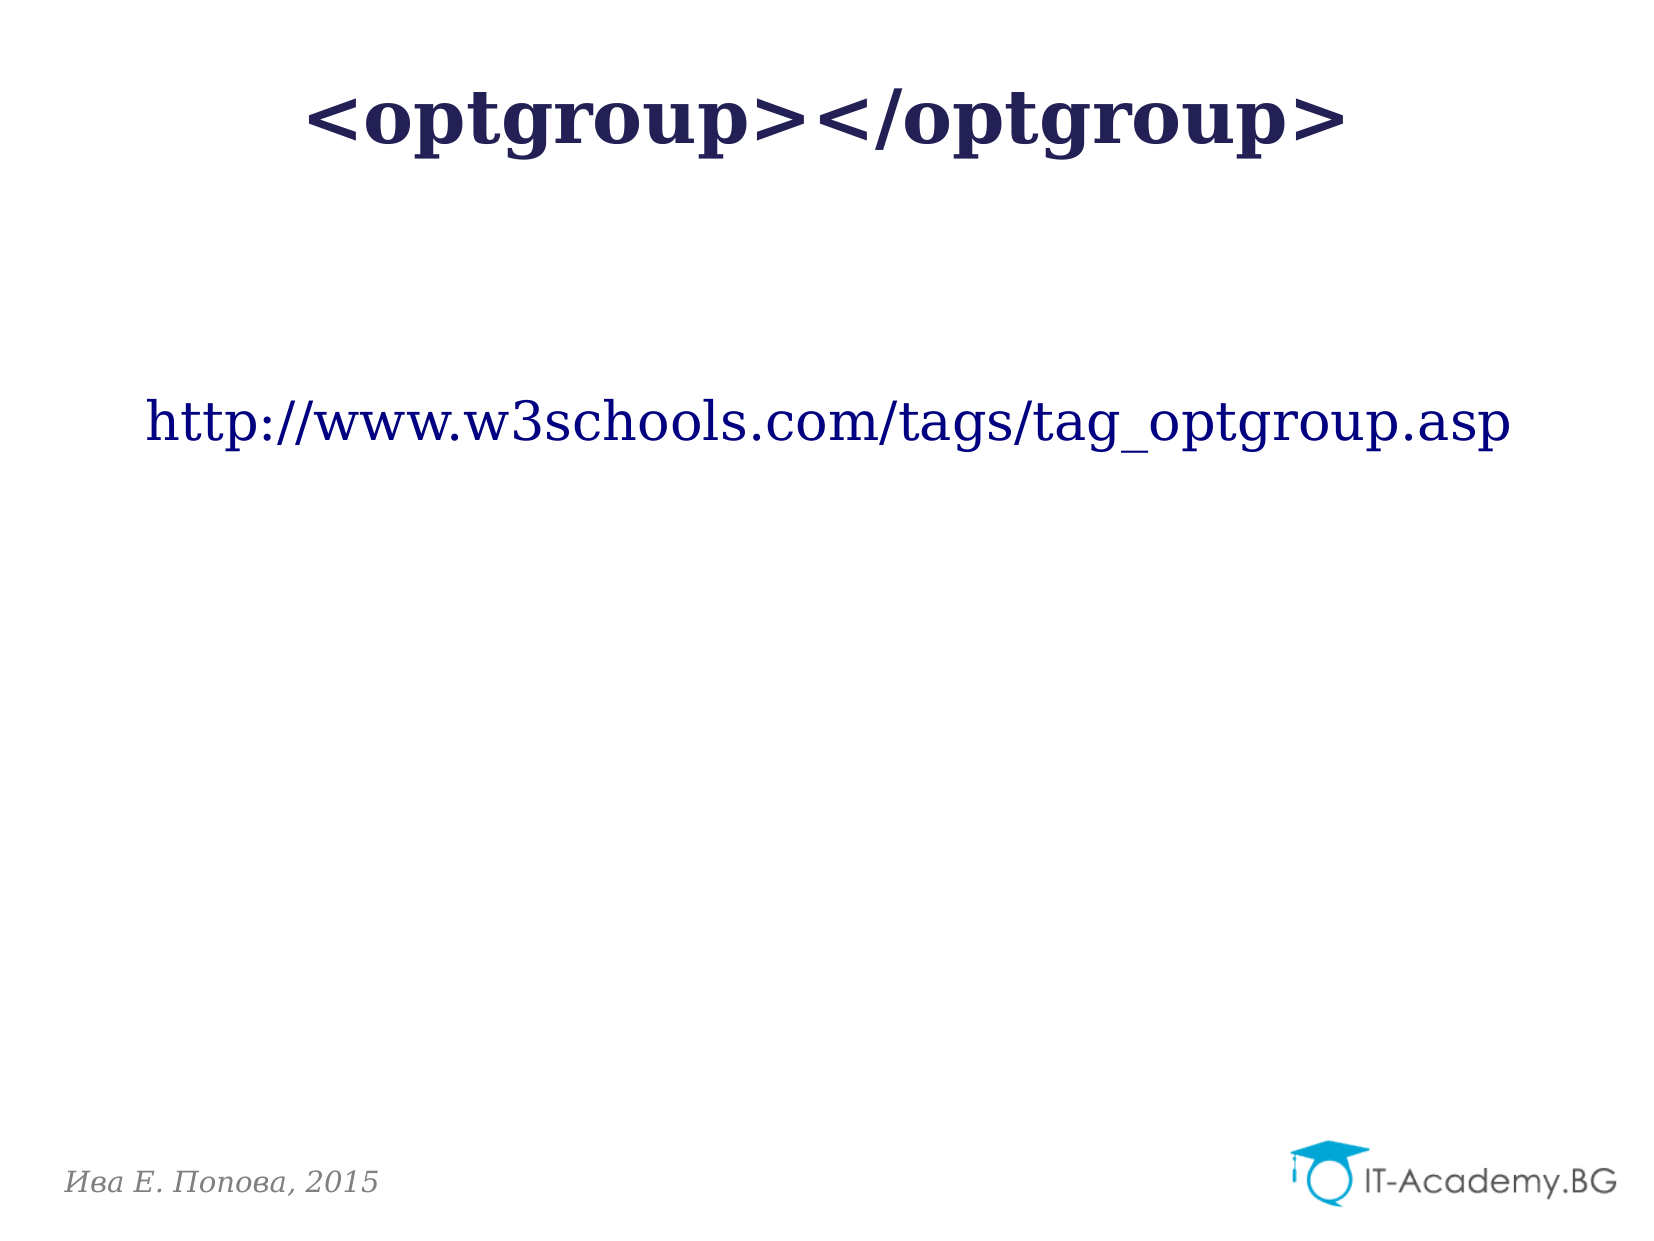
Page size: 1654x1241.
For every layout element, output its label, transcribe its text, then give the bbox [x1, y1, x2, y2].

list http://www.w3schools.com/tags/tag_optgroup.asp [75, 390, 1546, 556]
title <optgroup></optgroup> [82, 55, 1571, 181]
picture [1289, 1139, 1618, 1215]
